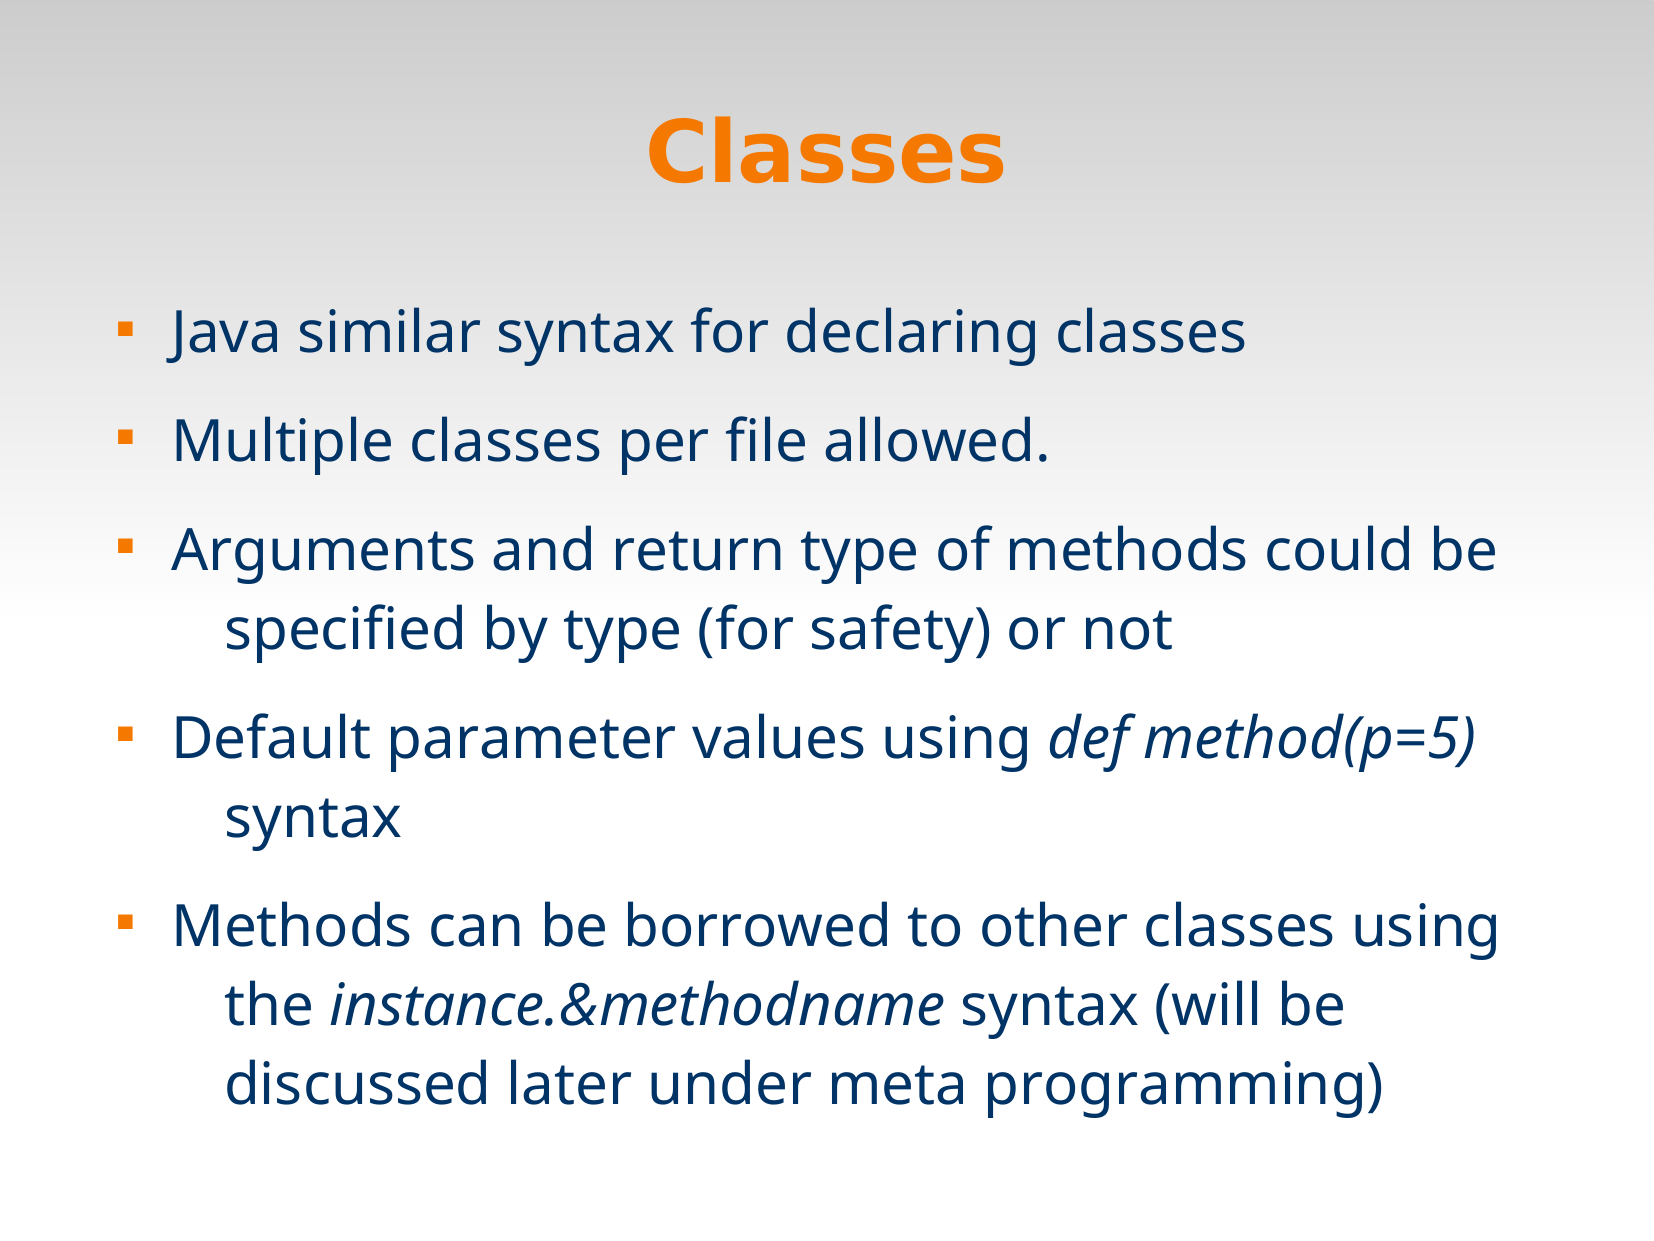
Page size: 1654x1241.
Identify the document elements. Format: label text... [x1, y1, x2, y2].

title Classes [82, 49, 1571, 257]
list Java similar syntax for declaring classes Multiple classes per file allowed. Arguments and return type of methods could be specified by type (for safety) or not Default parameter values using def method(p=5) syntax Methods can be borrowed to other classes using the instance.&methodname syntax (will be discussed later under meta programming) [82, 290, 1571, 1109]
